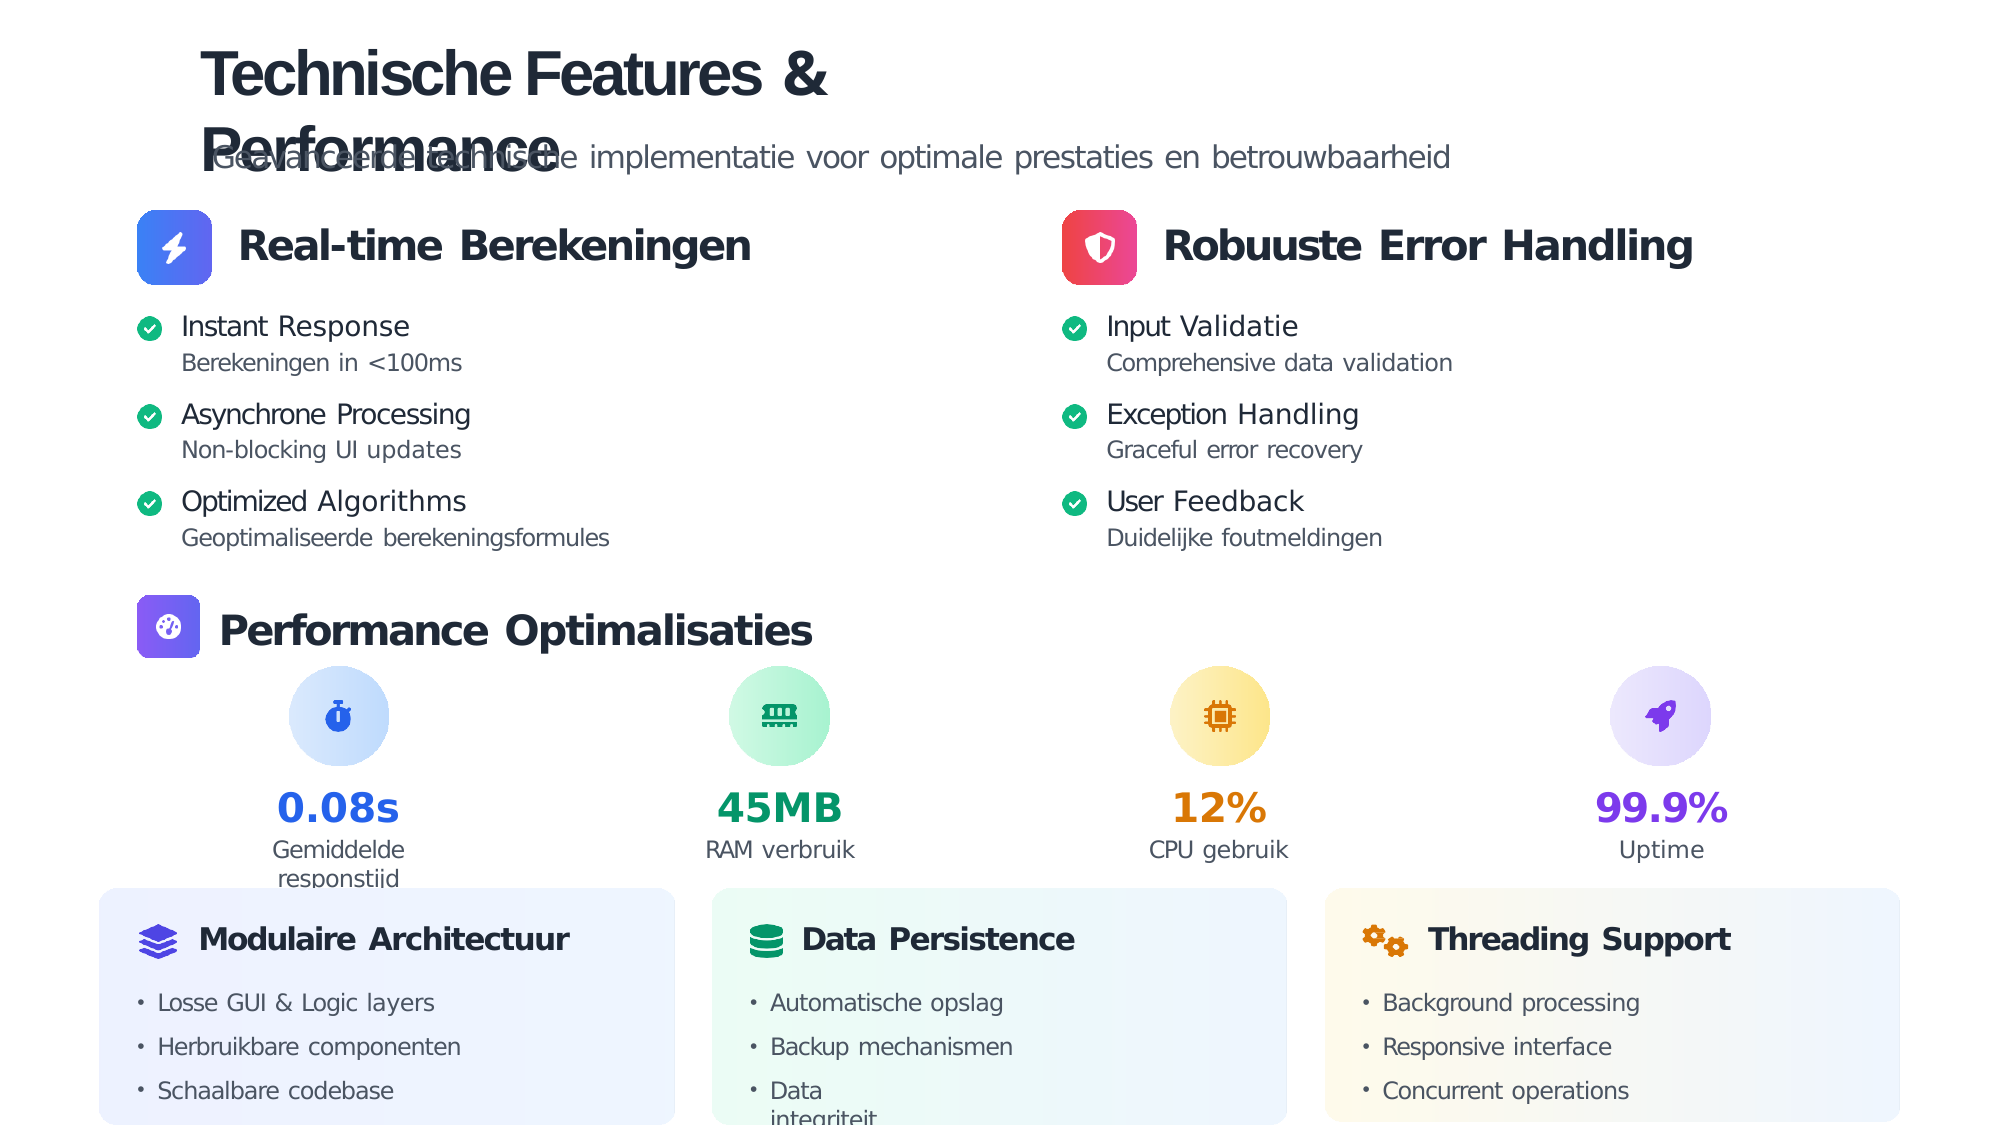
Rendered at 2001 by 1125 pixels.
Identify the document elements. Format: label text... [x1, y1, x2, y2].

text_box [1362, 924, 1386, 947]
text_box Performance Optimalisaties [216, 601, 915, 654]
text_box Modulaire Architectuur [196, 917, 591, 958]
text_box Input Validatie Comprehensive data validation [1104, 301, 1594, 377]
title Technische Features & Performance [197, 29, 1207, 110]
picture [137, 210, 212, 285]
picture [1170, 666, 1270, 766]
text_box Responsive interface [1360, 1028, 1742, 1061]
picture [137, 595, 200, 658]
picture [137, 491, 162, 517]
text_box Asynchrone Processing Non-blocking UI updates [179, 389, 561, 464]
text_box User Feedback Duidelijke foutmeldingen [1104, 476, 1477, 552]
picture [1062, 316, 1087, 342]
text_box Background processing [1360, 985, 1772, 1017]
picture [289, 666, 389, 766]
text_box Data integriteit [747, 1072, 939, 1125]
picture [137, 404, 162, 429]
picture [712, 888, 1287, 1125]
text_box Concurrent operations [1360, 1072, 1713, 1105]
text_box Automatische opslag [747, 985, 1093, 1017]
picture [99, 888, 675, 1125]
text_box Instant Response Berekeningen in <100ms [179, 301, 561, 377]
text_box Optimized Algorithms Geoptimaliseerde berekeningsformules [179, 476, 613, 552]
text_box Data Persistence [799, 917, 1181, 958]
text_box 0.08s Gemiddelde responstijd [206, 773, 471, 888]
text_box 45MB RAM verbruik [675, 774, 886, 863]
picture [1062, 404, 1087, 429]
text_box 99.9% Uptime [1558, 773, 1766, 864]
text_box Threading Support [1426, 917, 1772, 958]
text_box Robuuste Error Handling [1160, 216, 1742, 269]
picture [1325, 888, 1900, 1122]
text_box Geavanceerde technische implementatie voor optimale prestaties en betrouwbaarheid [209, 135, 1902, 175]
text_box Herbruikbare componenten [135, 1028, 620, 1061]
picture [1610, 666, 1711, 766]
picture [137, 316, 162, 342]
picture [1062, 491, 1087, 517]
text_box Backup mechanismen [747, 1028, 1063, 1061]
text_box Losse GUI & Logic layers [135, 985, 502, 1017]
picture [1062, 210, 1137, 285]
text_box Exception Handling Graceful error recovery [1104, 389, 1594, 464]
picture [729, 666, 830, 766]
text_box 12% CPU gebruik [1115, 773, 1323, 864]
text_box [1383, 936, 1409, 957]
text_box Real-time Berekeningen [235, 216, 886, 269]
text_box Schaalbare codebase [135, 1072, 461, 1105]
